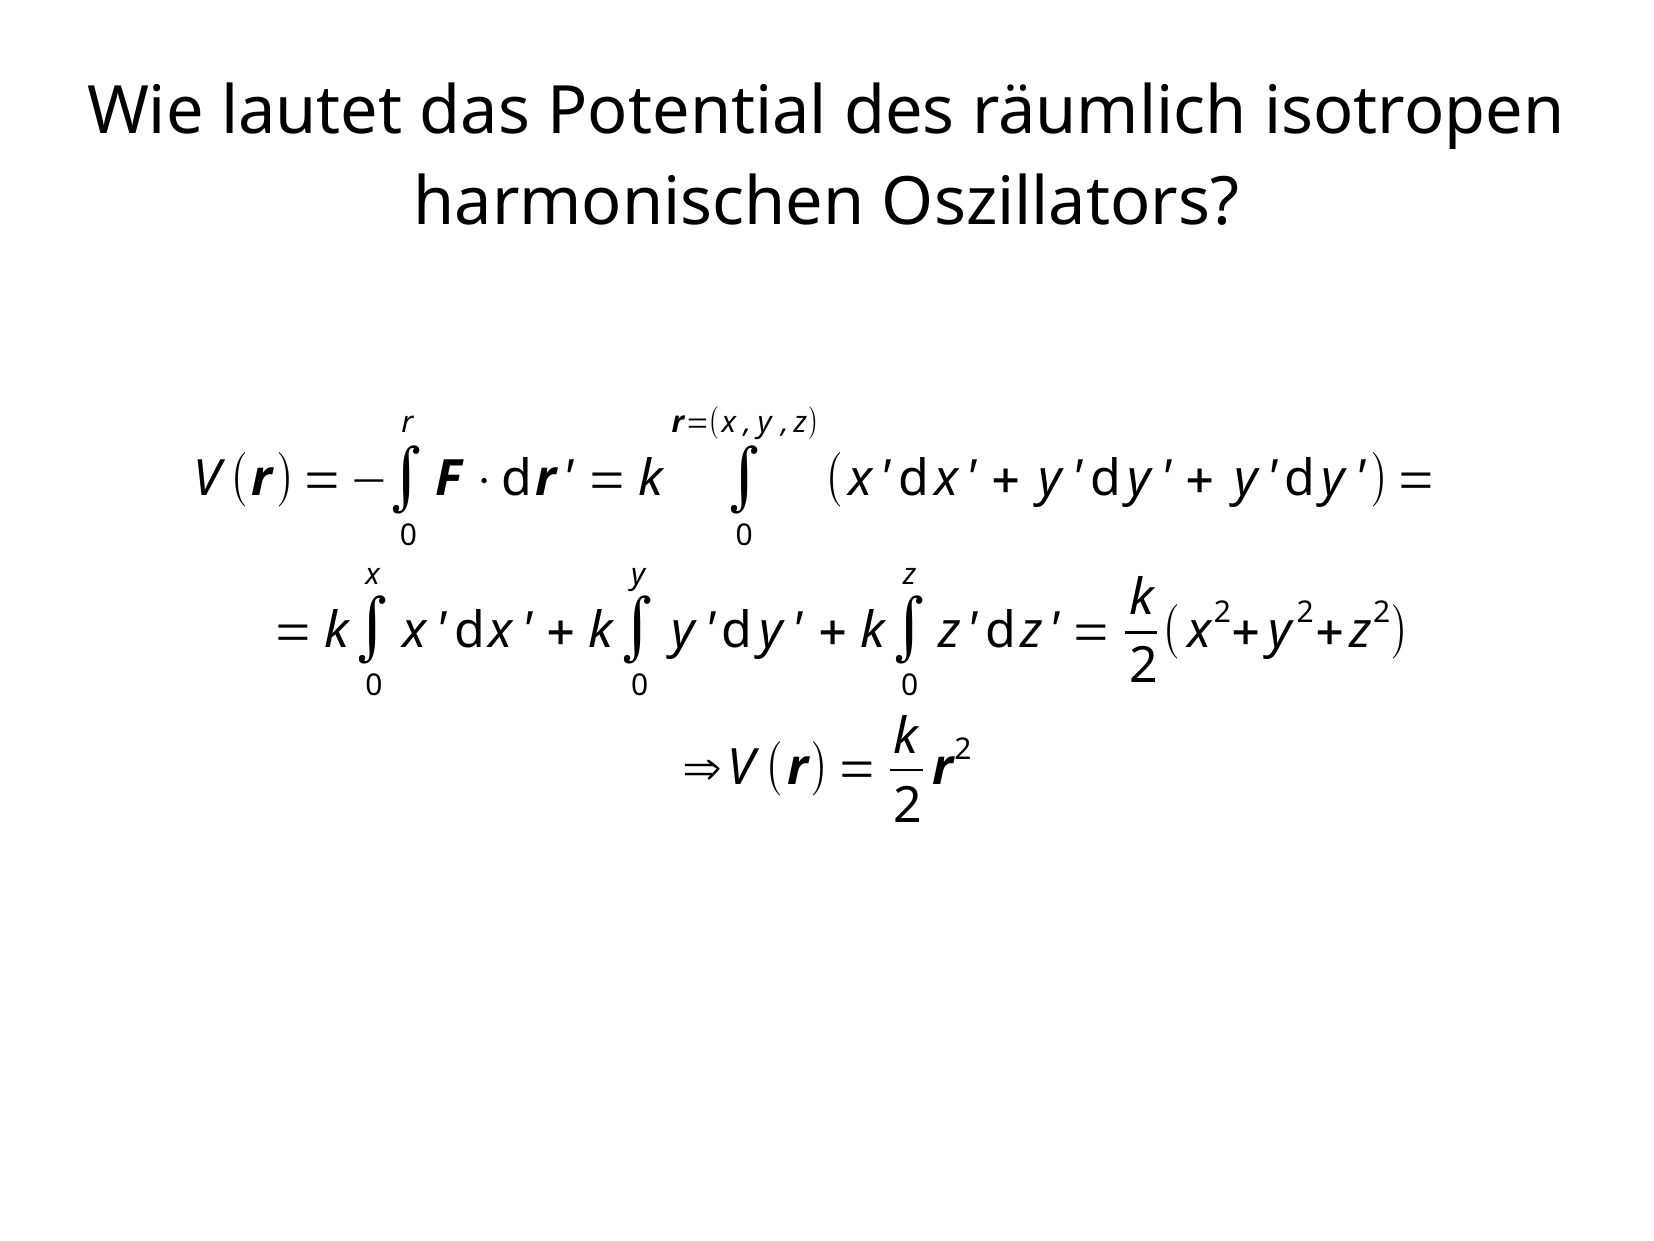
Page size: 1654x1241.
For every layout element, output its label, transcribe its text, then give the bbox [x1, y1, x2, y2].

chart [187, 404, 1467, 836]
title Wie lautet das Potential des räumlich isotropen harmonischen Oszillators? [82, 49, 1571, 257]
